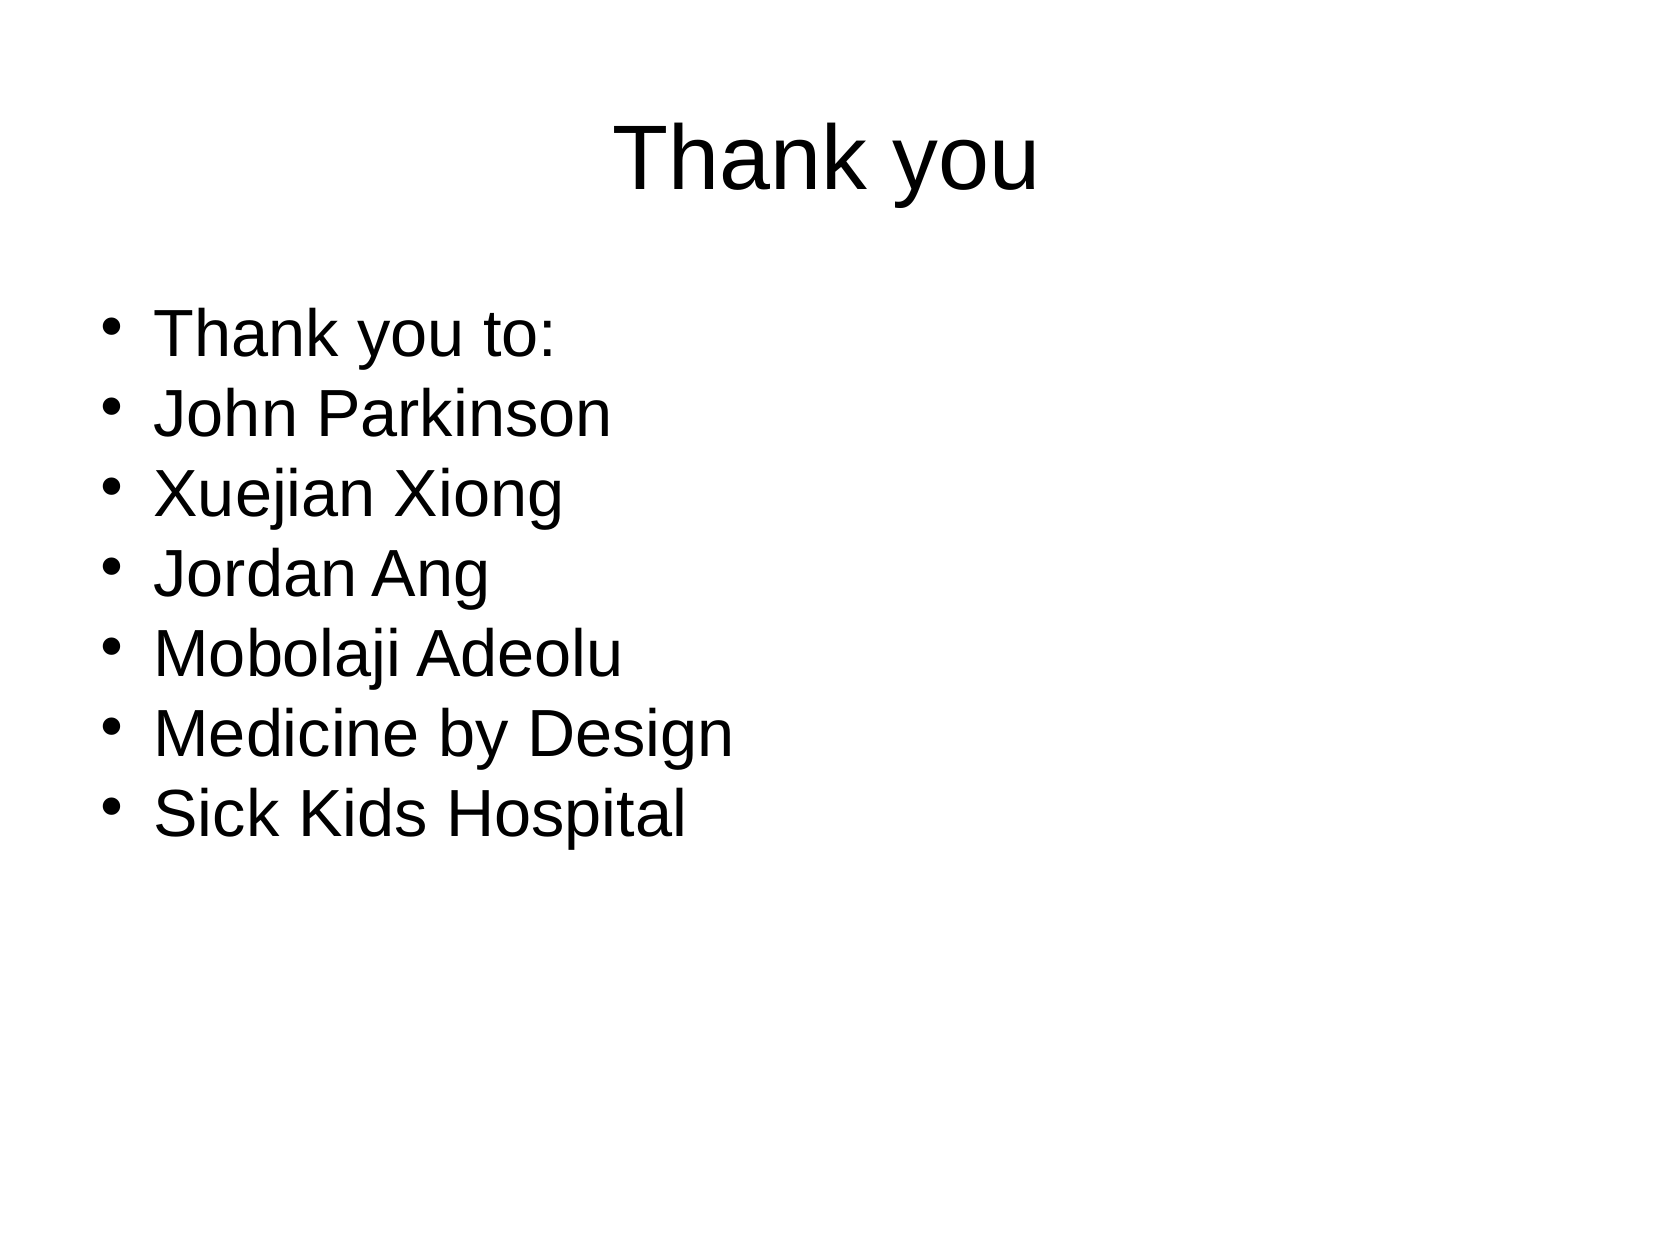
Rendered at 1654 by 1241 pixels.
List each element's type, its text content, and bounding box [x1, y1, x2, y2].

text_box Thank you to: John Parkinson Xuejian Xiong Jordan Ang Mobolaji Adeolu Medicine by Design Sick Kids Hospital [82, 290, 1571, 1010]
text_box Thank you [82, 49, 1571, 257]
